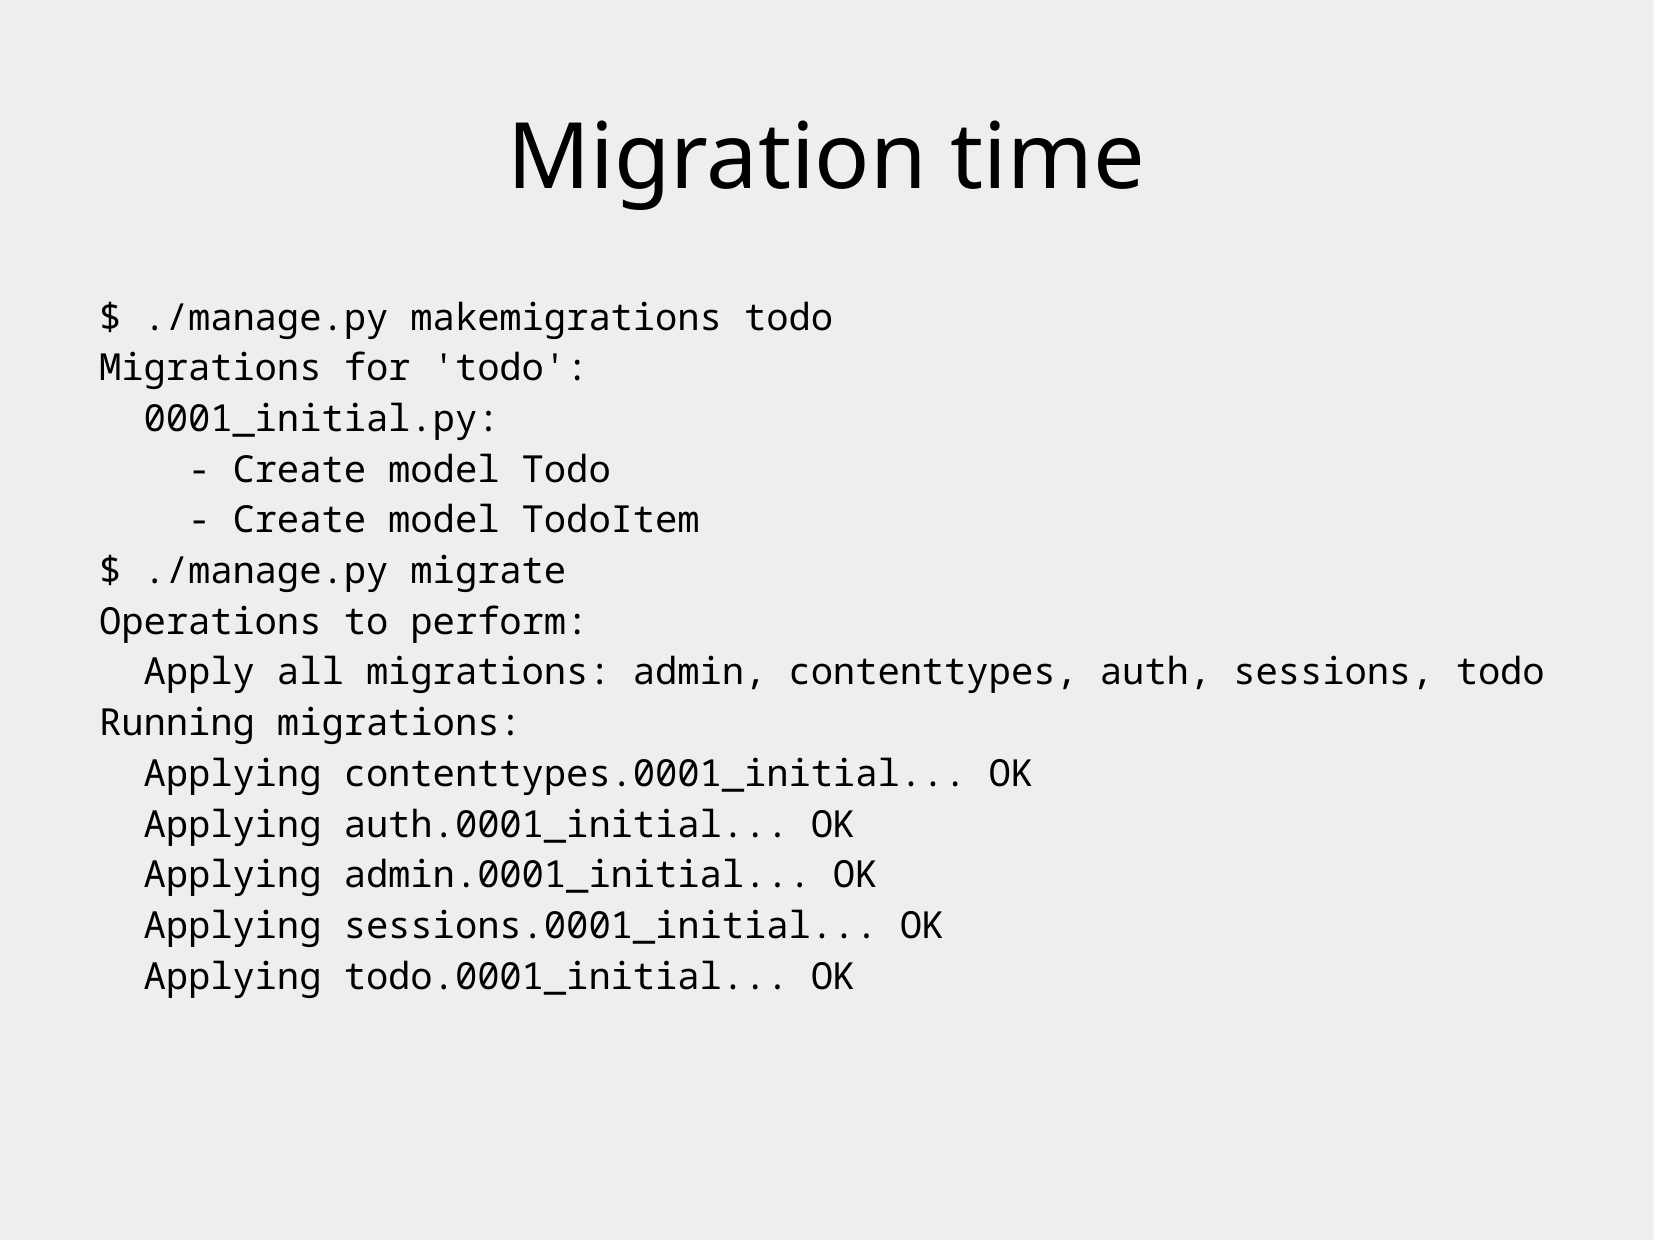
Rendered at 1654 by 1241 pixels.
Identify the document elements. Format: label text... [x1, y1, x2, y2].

list $ ./manage.py makemigrations todo Migrations for 'todo': 0001_initial.py: - Create model Todo - Create model TodoItem $ ./manage.py migrate Operations to perform: Apply all migrations: admin, contenttypes, auth, sessions, todo Running migrations: Applying contenttypes.0001_initial... OK Applying auth.0001_initial... OK Applying admin.0001_initial... OK Applying sessions.0001_initial... OK Applying todo.0001_initial... OK [82, 290, 1571, 1010]
title Migration time [82, 49, 1571, 257]
